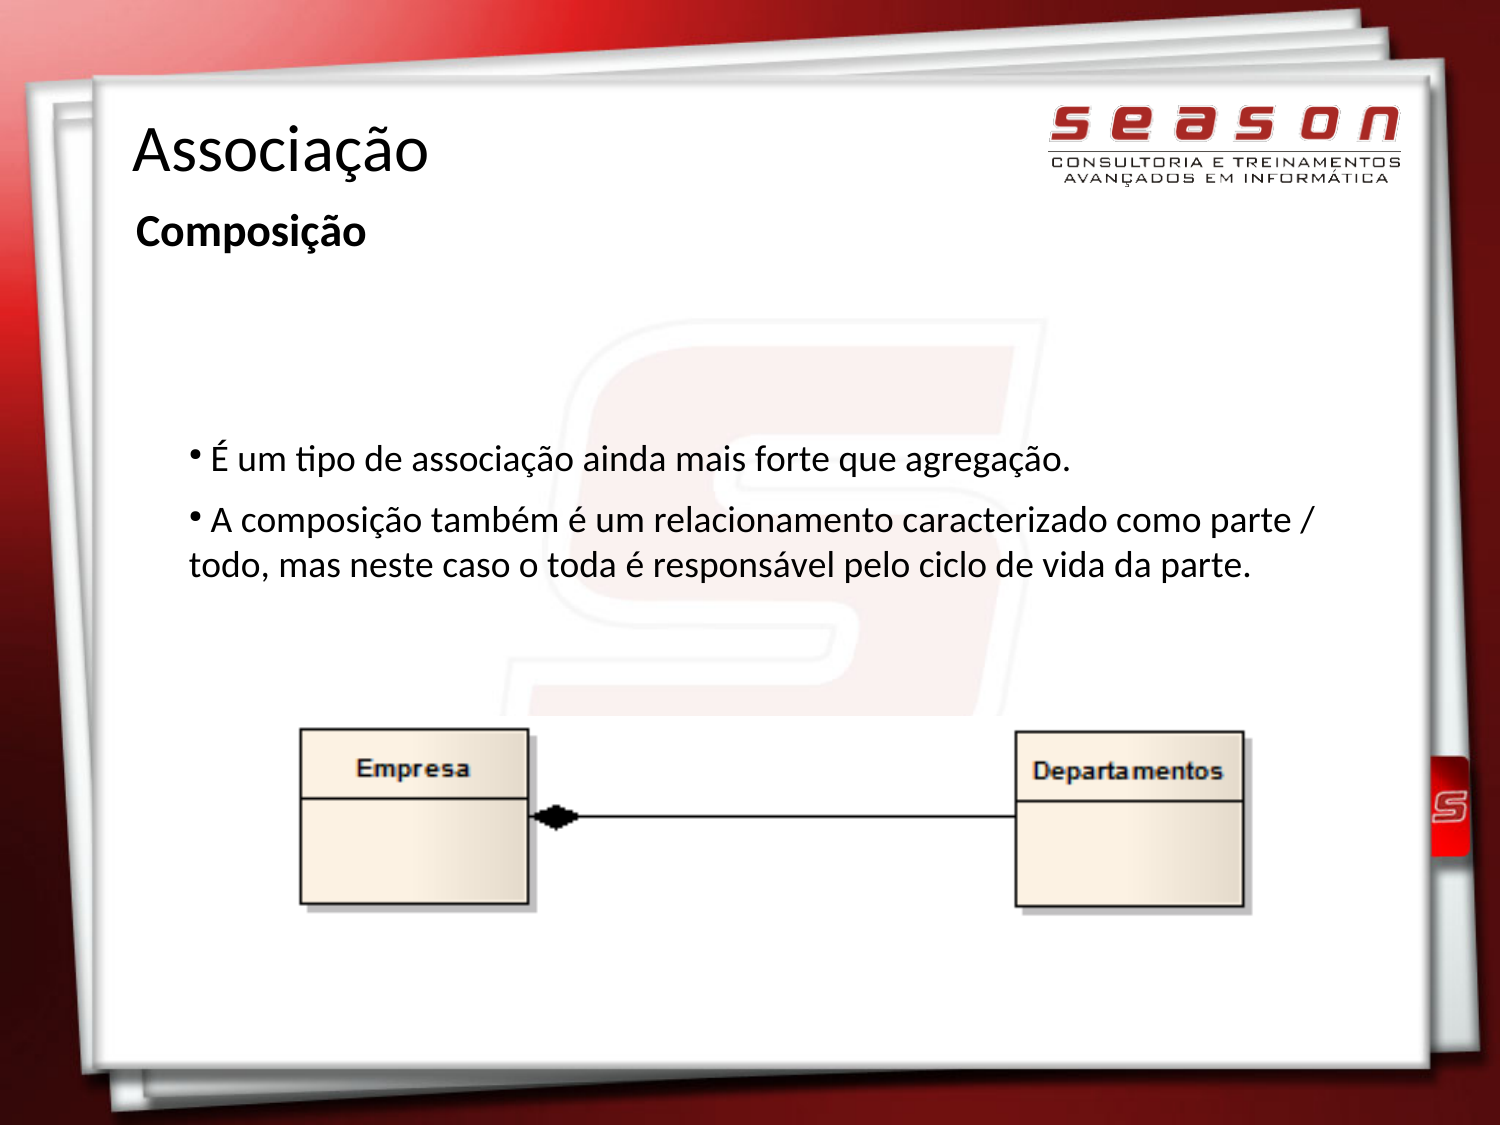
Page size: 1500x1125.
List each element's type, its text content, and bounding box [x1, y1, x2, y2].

text_box Composição [119, 200, 1240, 256]
picture [0, 0, 1500, 1125]
text_box É um tipo de associação ainda mais forte que agregação. A composição também é um relacionamento caracterizado como parte / todo, mas neste caso o toda é responsável pelo ciclo de vida da parte. [188, 357, 1359, 662]
title Associação [118, 33, 1394, 257]
